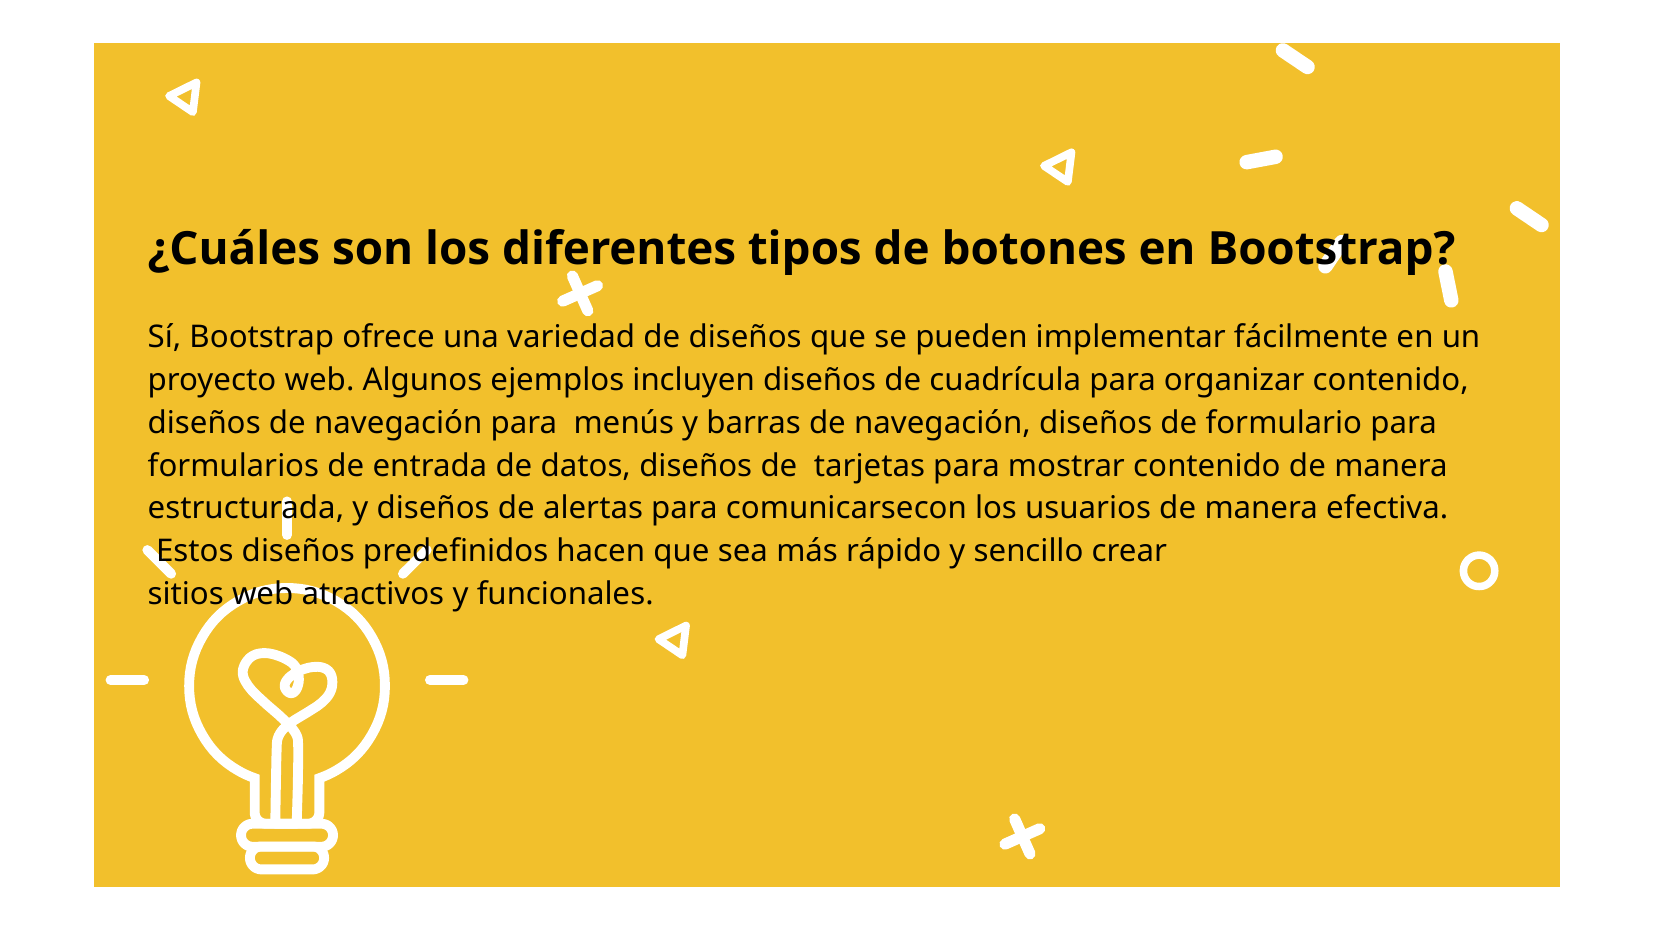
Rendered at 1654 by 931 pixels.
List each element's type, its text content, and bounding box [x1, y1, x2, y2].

title ¿Cuáles son los diferentes tipos de botones en Bootstrap? Sí, Bootstrap ofrece una variedad de diseños que se pueden implementar fácilmente en un proyecto web. Algunos ejemplos incluyen diseños de cuadrícula para organizar contenido, diseños de navegación para menús y barras de navegación, diseños de formulario para formularios de entrada de datos, diseños de tarjetas para mostrar contenido de manera estructurada, y diseños de alertas para comunicarsecon los usuarios de manera efectiva. Estos diseños predefinidos hacen que sea más rápido y sencillo crear sitios web atractivos y funcionales. [147, 88, 1595, 741]
